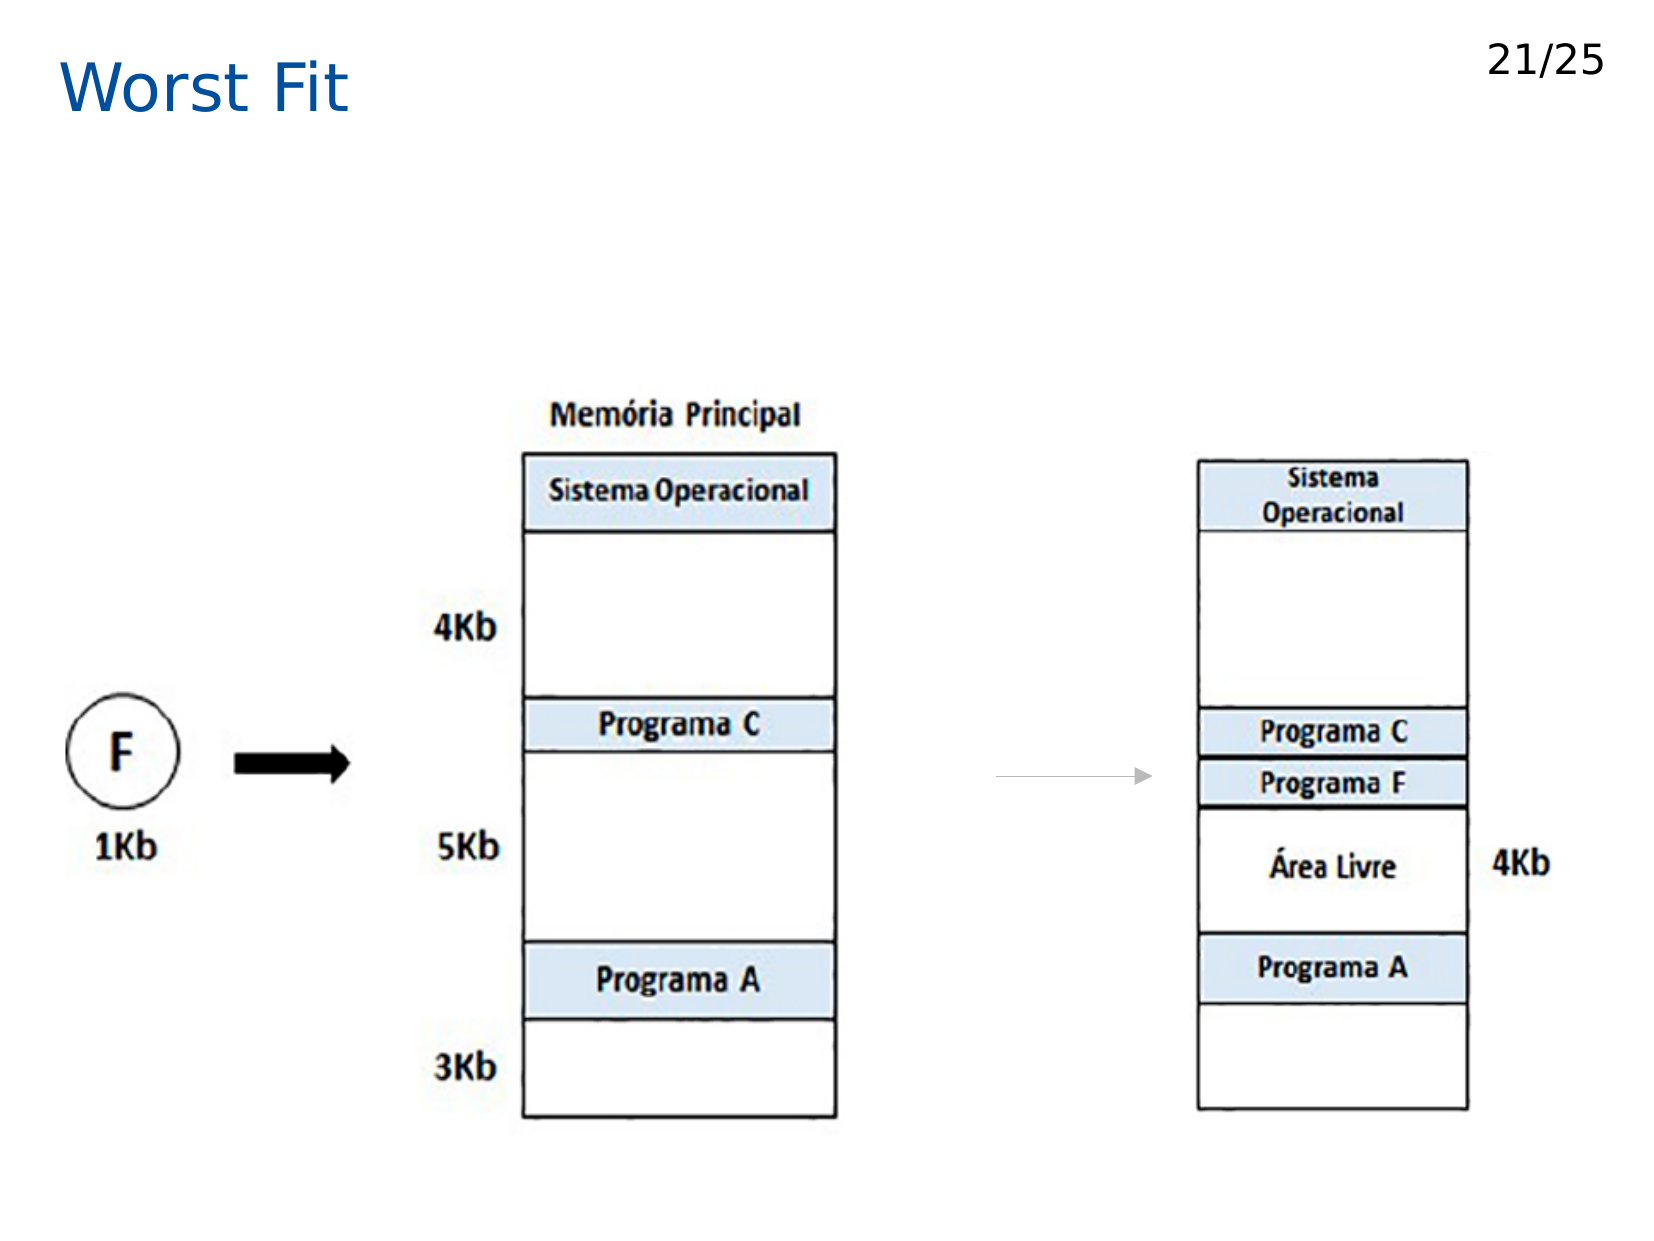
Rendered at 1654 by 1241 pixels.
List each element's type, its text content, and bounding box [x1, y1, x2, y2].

picture [1190, 451, 1555, 1119]
picture [59, 382, 849, 1136]
title Worst Fit [59, 29, 1506, 148]
